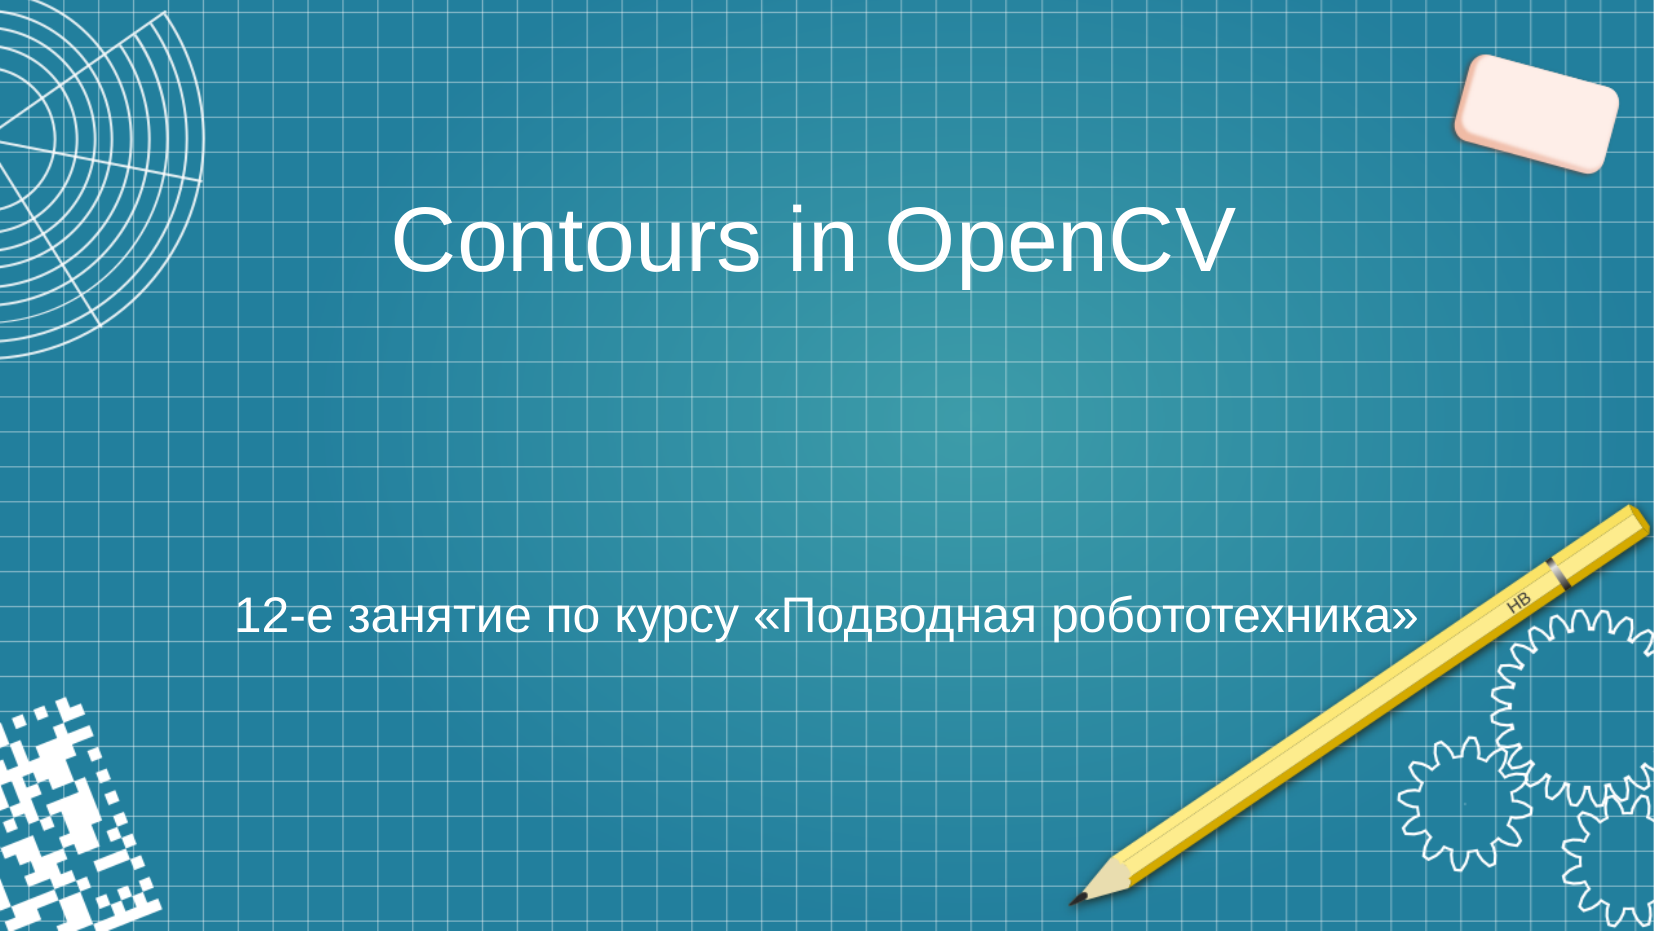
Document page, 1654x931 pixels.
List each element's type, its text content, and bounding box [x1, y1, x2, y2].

title Contours in OpenCV [82, 85, 1571, 389]
picture [0, 0, 1654, 931]
subtitle 12-е занятие по курсу «Подводная робототехника» [82, 389, 1571, 842]
